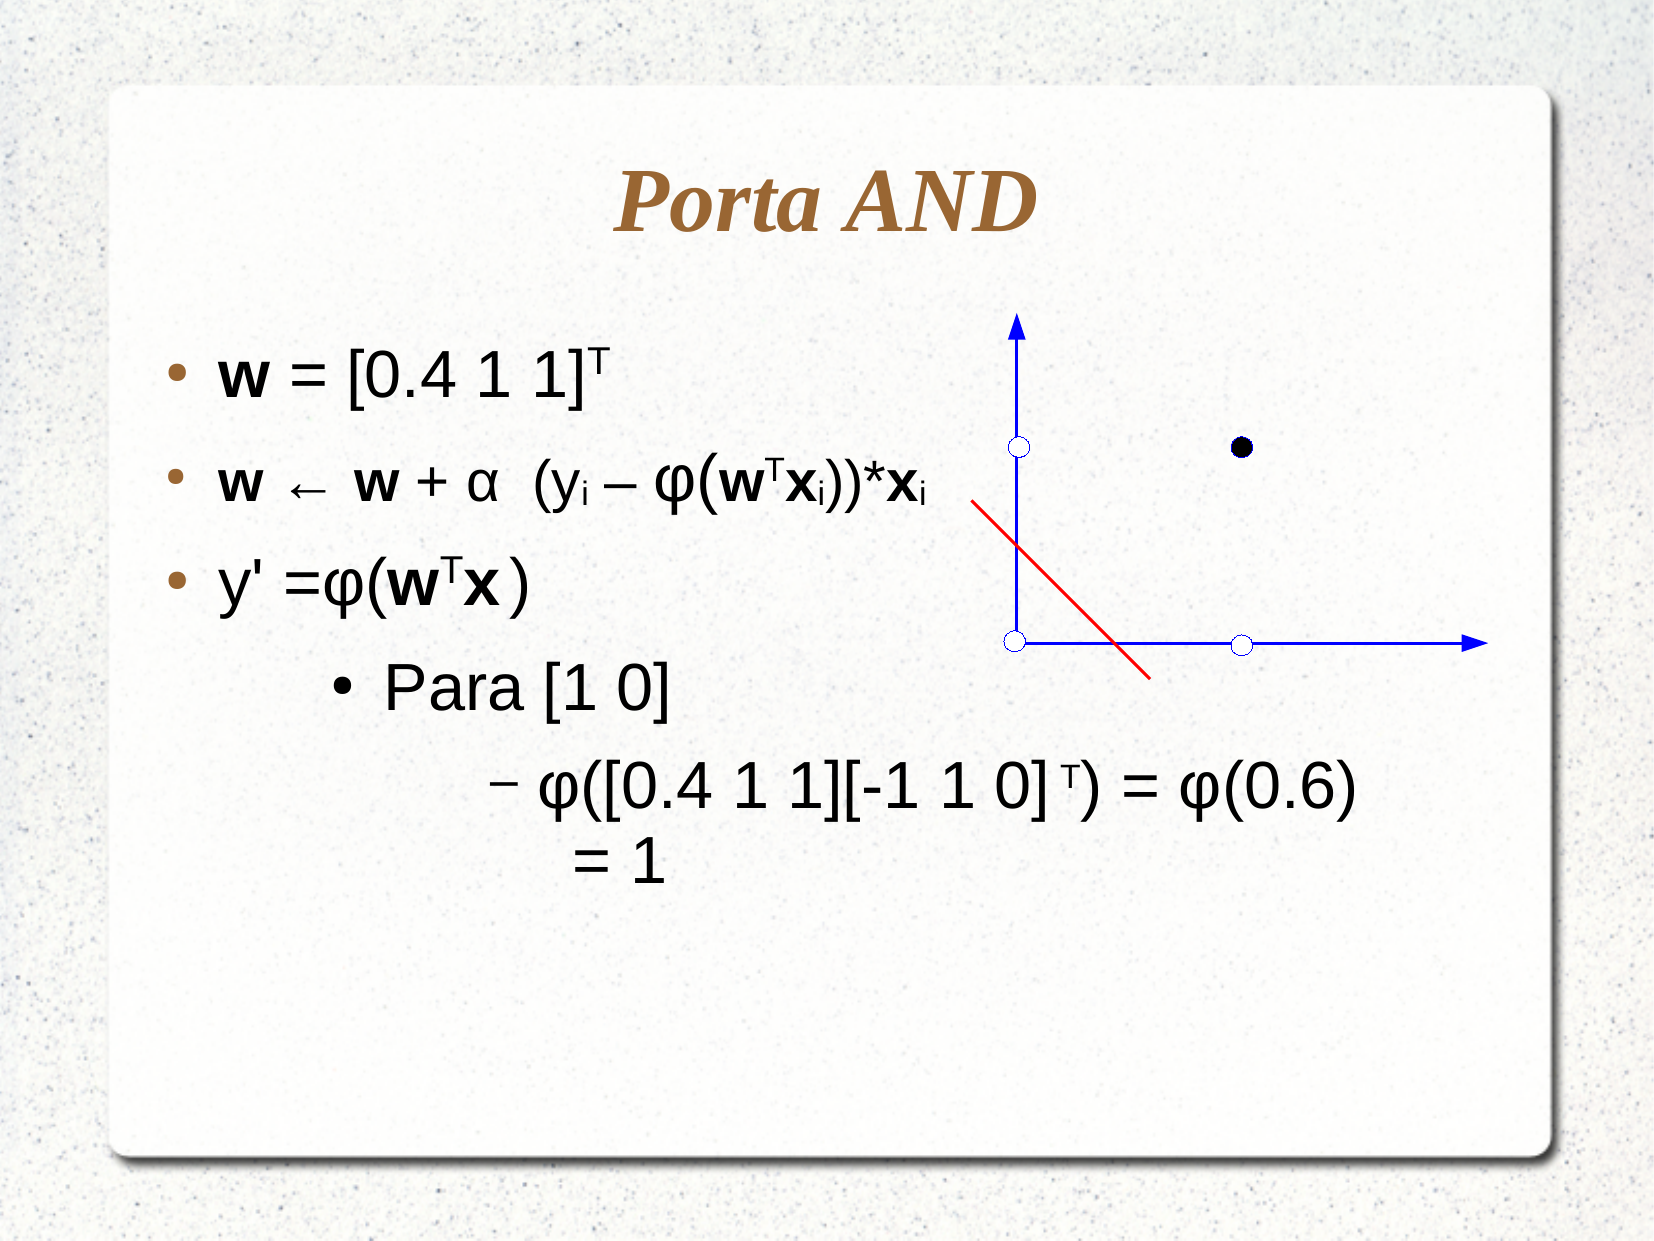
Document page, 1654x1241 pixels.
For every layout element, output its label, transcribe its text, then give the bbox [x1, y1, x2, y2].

list w = [0.4 1 1]T w ← w + α (yi – φ(wTxi))*xi y' =φ(wTx ) Para [1 0] φ([0.4 1 1][-1 1 0] T) = φ(0.6) = 1 [147, 336, 1506, 1241]
picture [0, 0, 1654, 1241]
title Porta AND [118, 96, 1536, 304]
